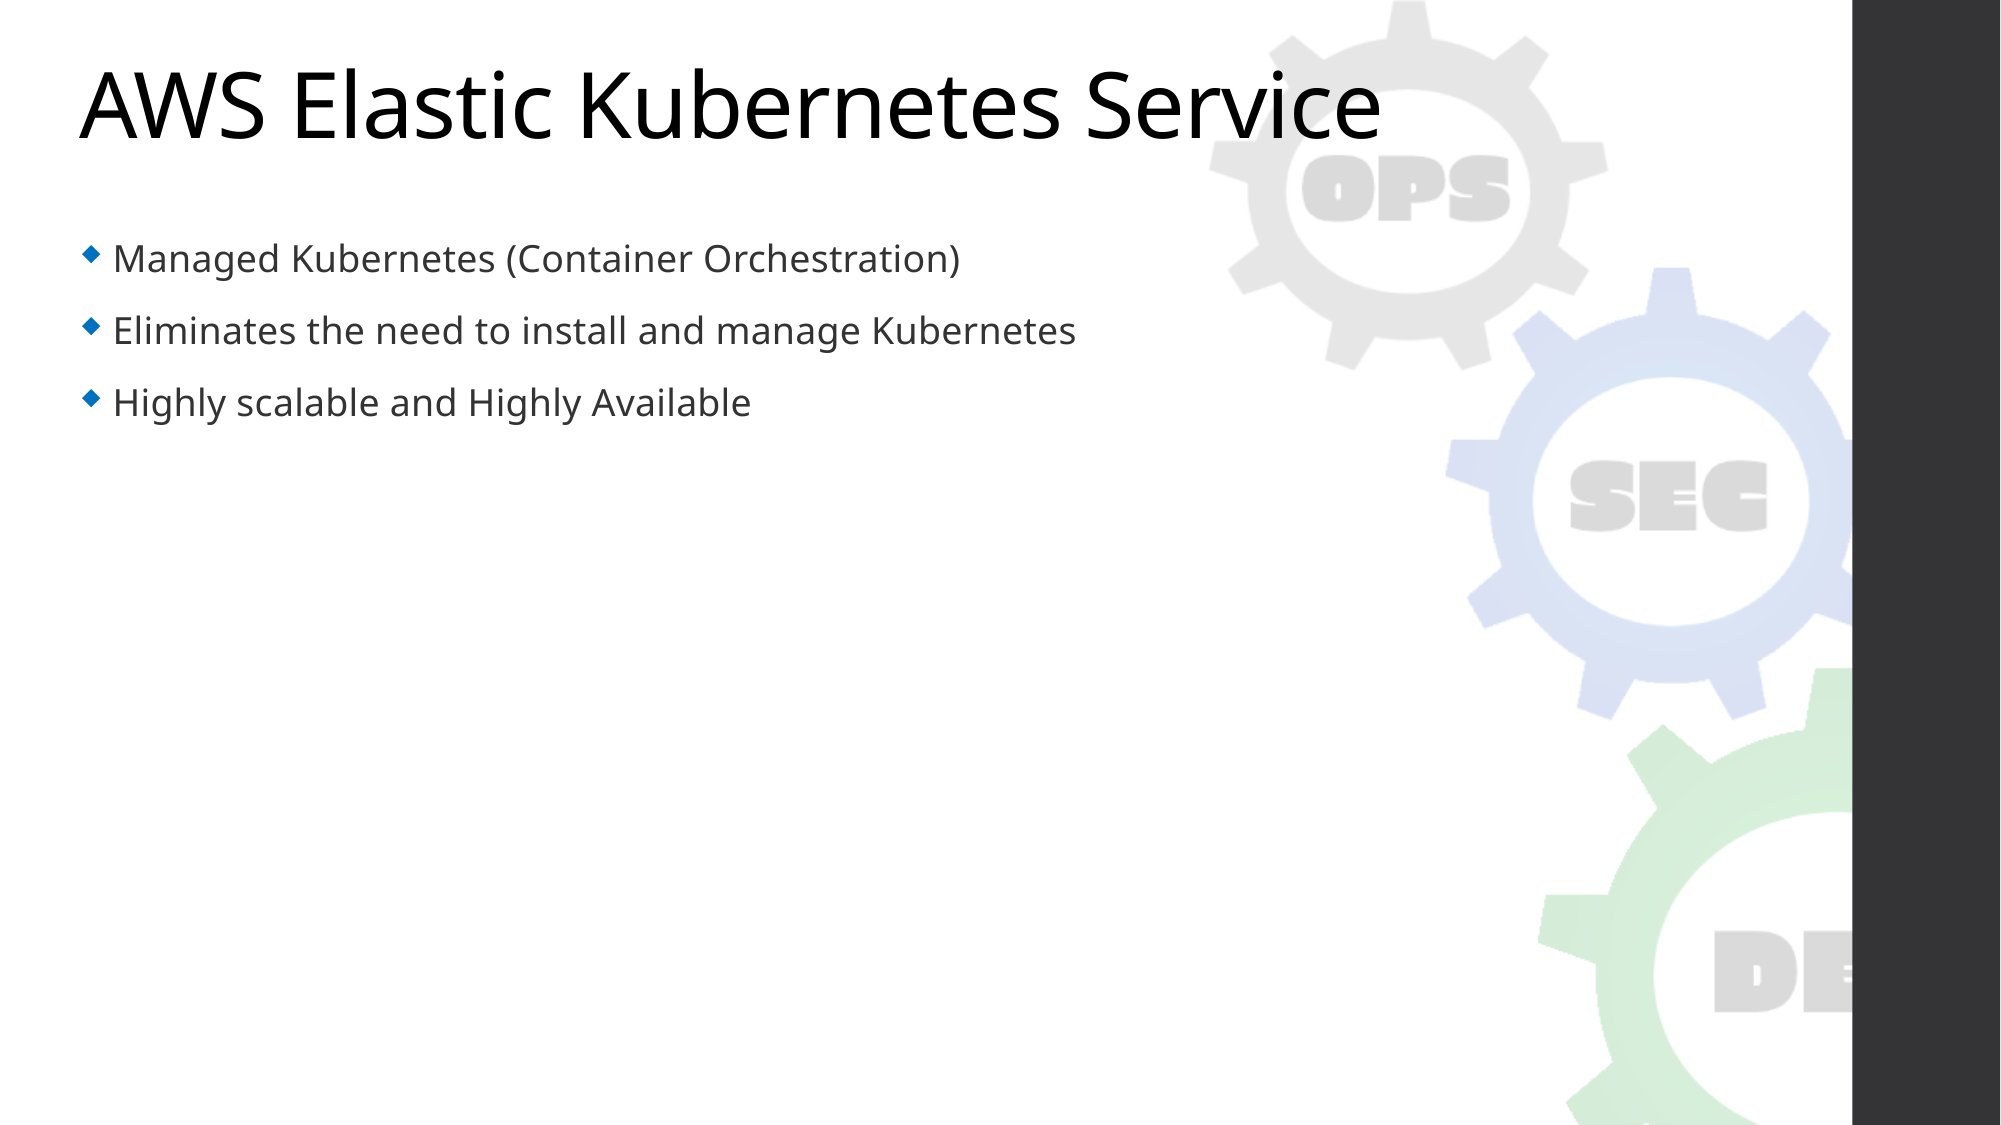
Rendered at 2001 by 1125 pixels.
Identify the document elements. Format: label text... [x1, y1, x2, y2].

title AWS Elastic Kubernetes Service [64, 33, 1797, 166]
list Managed Kubernetes (Container Orchestration) Eliminates the need to install and manage Kubernetes Highly scalable and Highly Available [67, 230, 1801, 1106]
